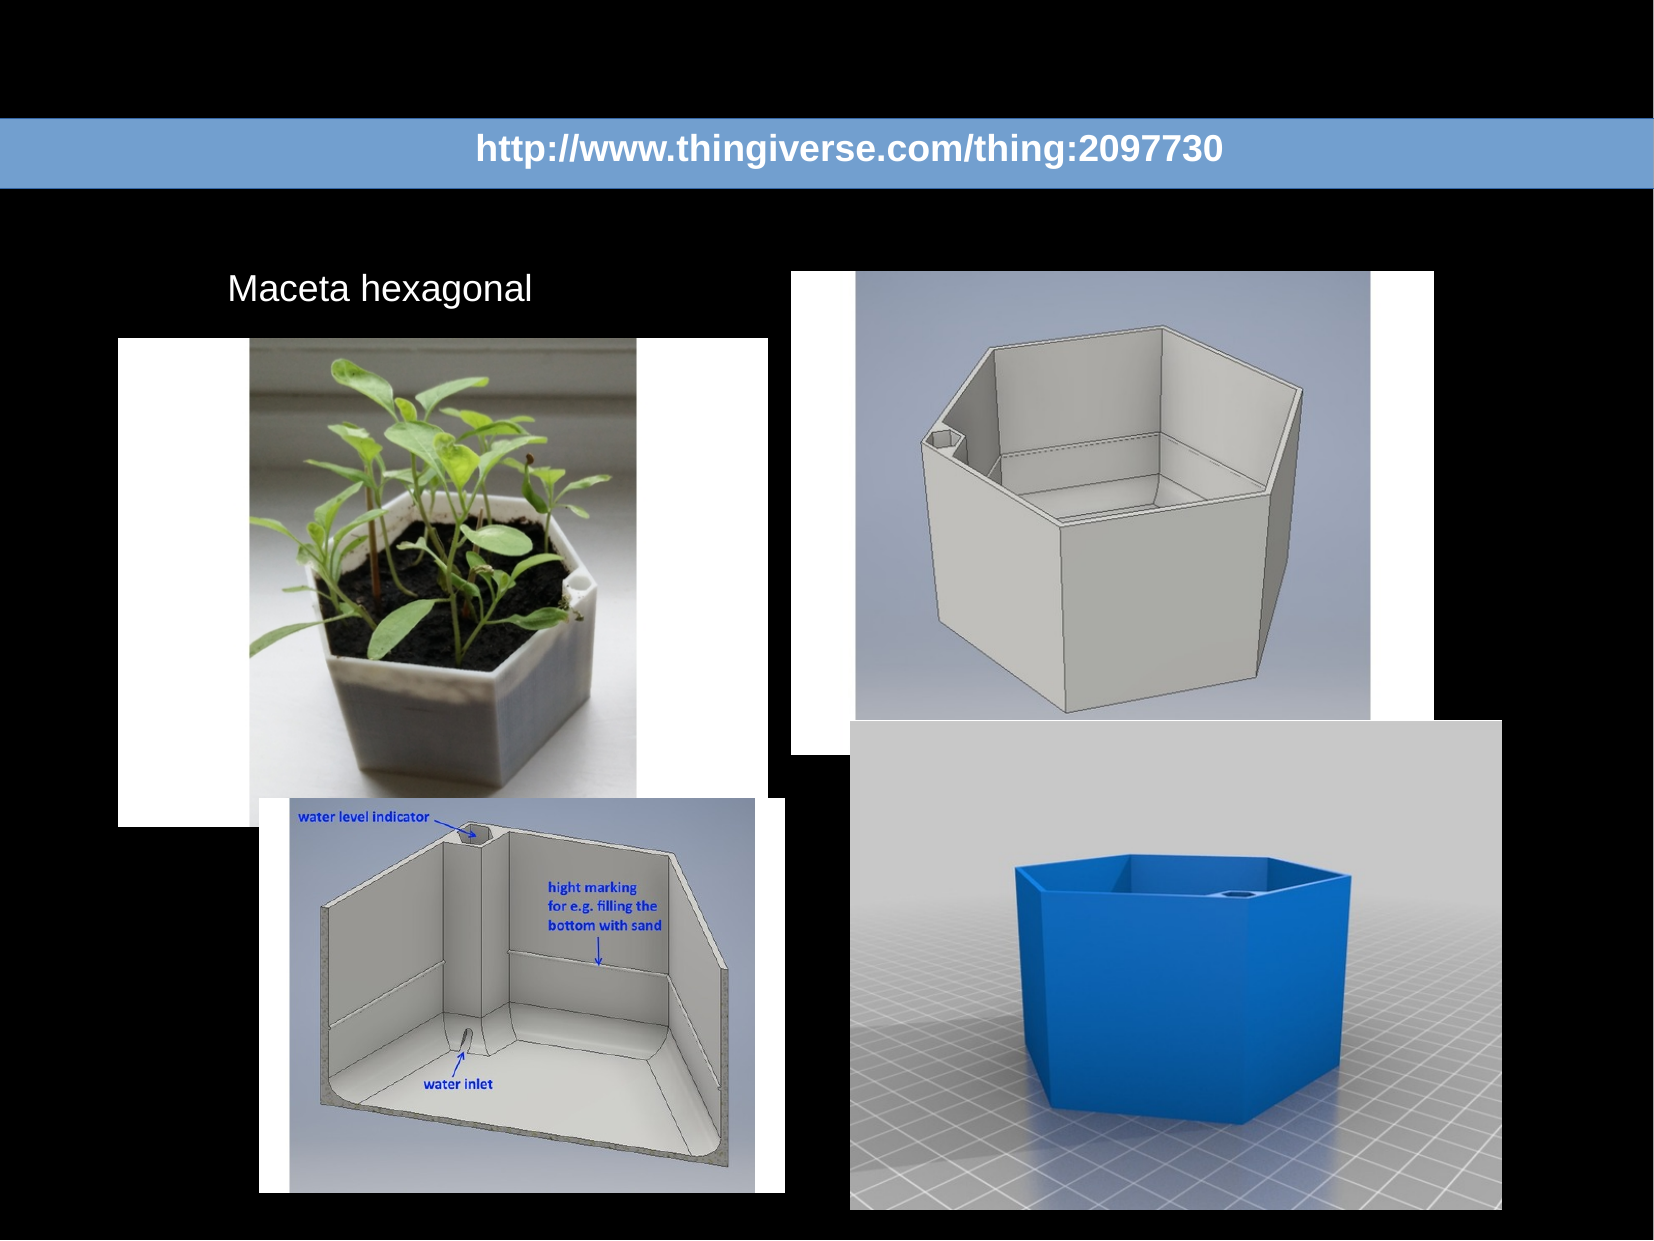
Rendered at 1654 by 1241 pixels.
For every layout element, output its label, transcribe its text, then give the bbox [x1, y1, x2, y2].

text_box http://www.thingiverse.com/thing:2097730 [460, 120, 1630, 178]
picture [791, 271, 1502, 1211]
text_box Maceta hexagonal [212, 259, 1394, 317]
text_box [0, 118, 1654, 189]
picture [118, 338, 785, 1193]
